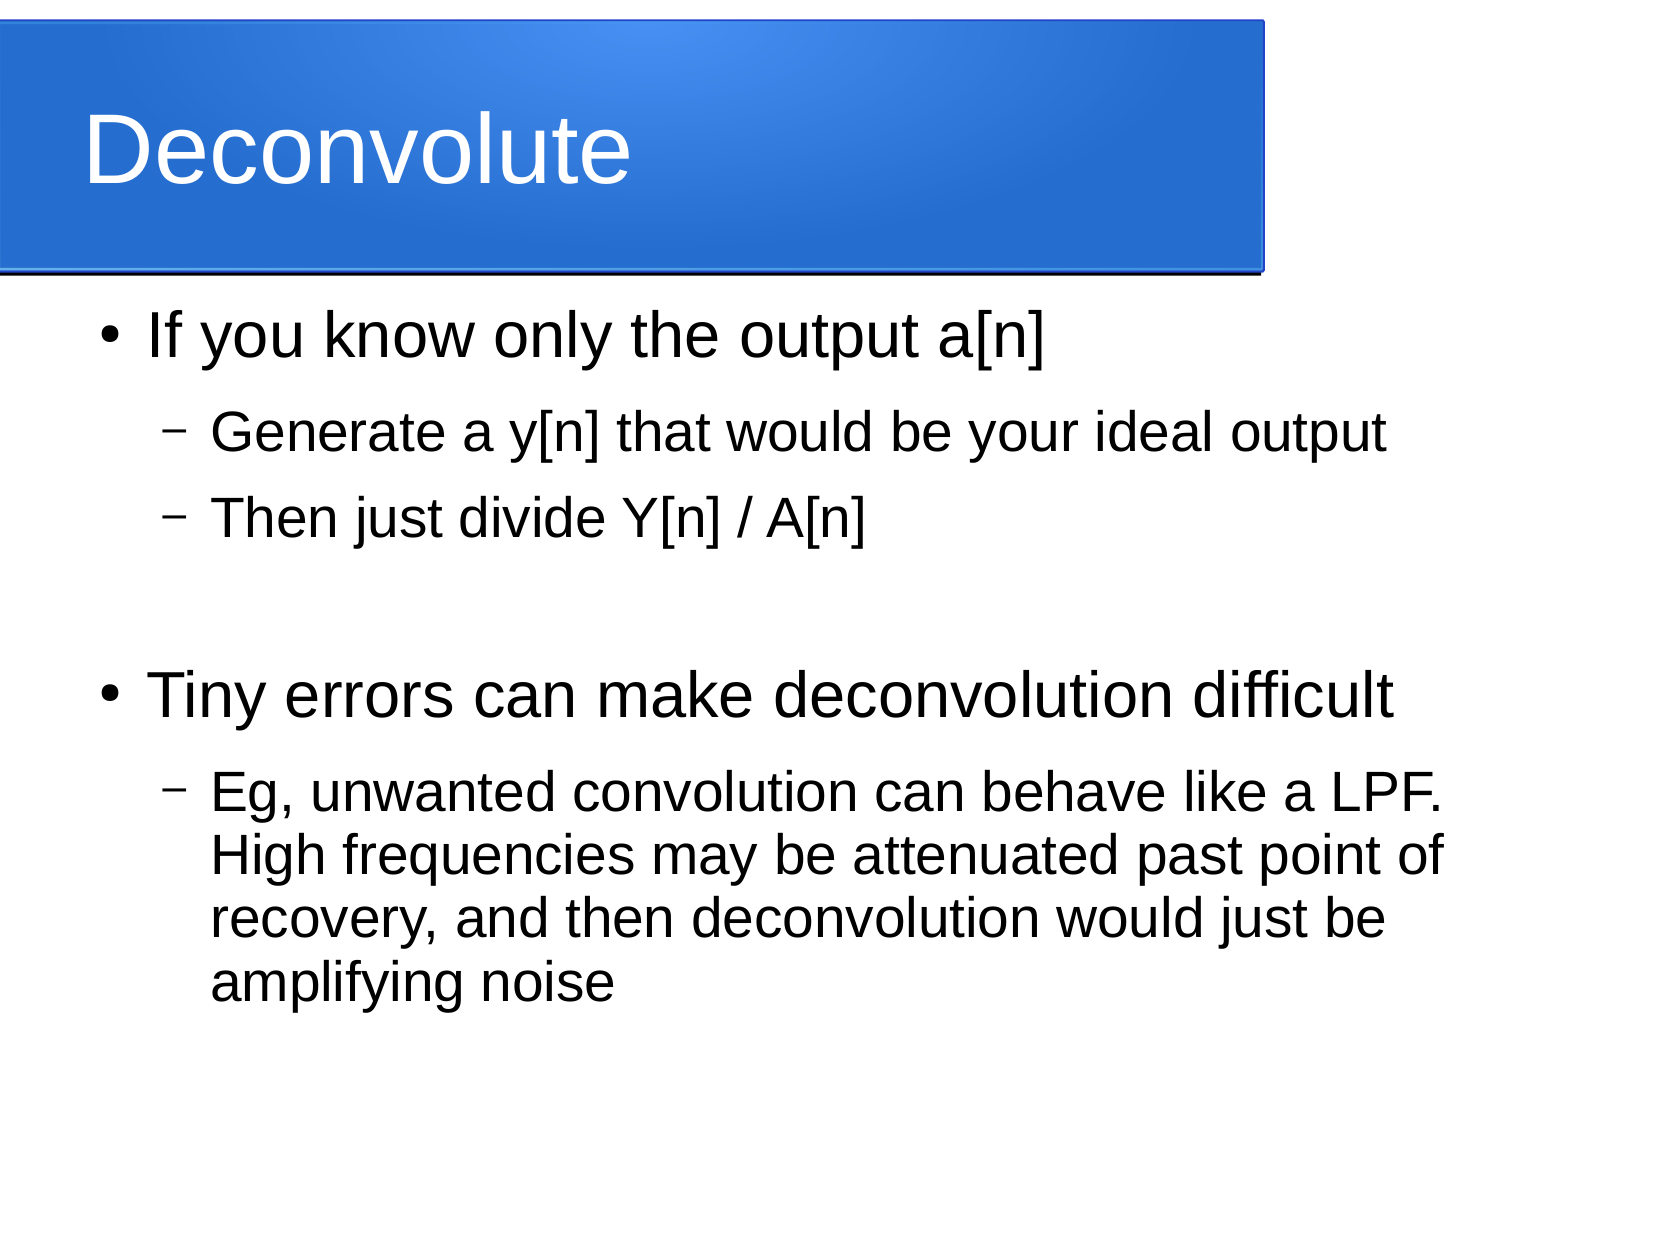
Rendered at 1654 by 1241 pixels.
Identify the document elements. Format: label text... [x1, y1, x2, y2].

list If you know only the output a[n] Generate a y[n] that would be your ideal output Then just divide Y[n] / A[n] Tiny errors can make deconvolution difficult Eg, unwanted convolution can behave like a LPF. High frequencies may be attenuated past point of recovery, and then deconvolution would just be amplifying noise [82, 299, 1571, 1019]
title Deconvolute [82, 47, 1235, 252]
